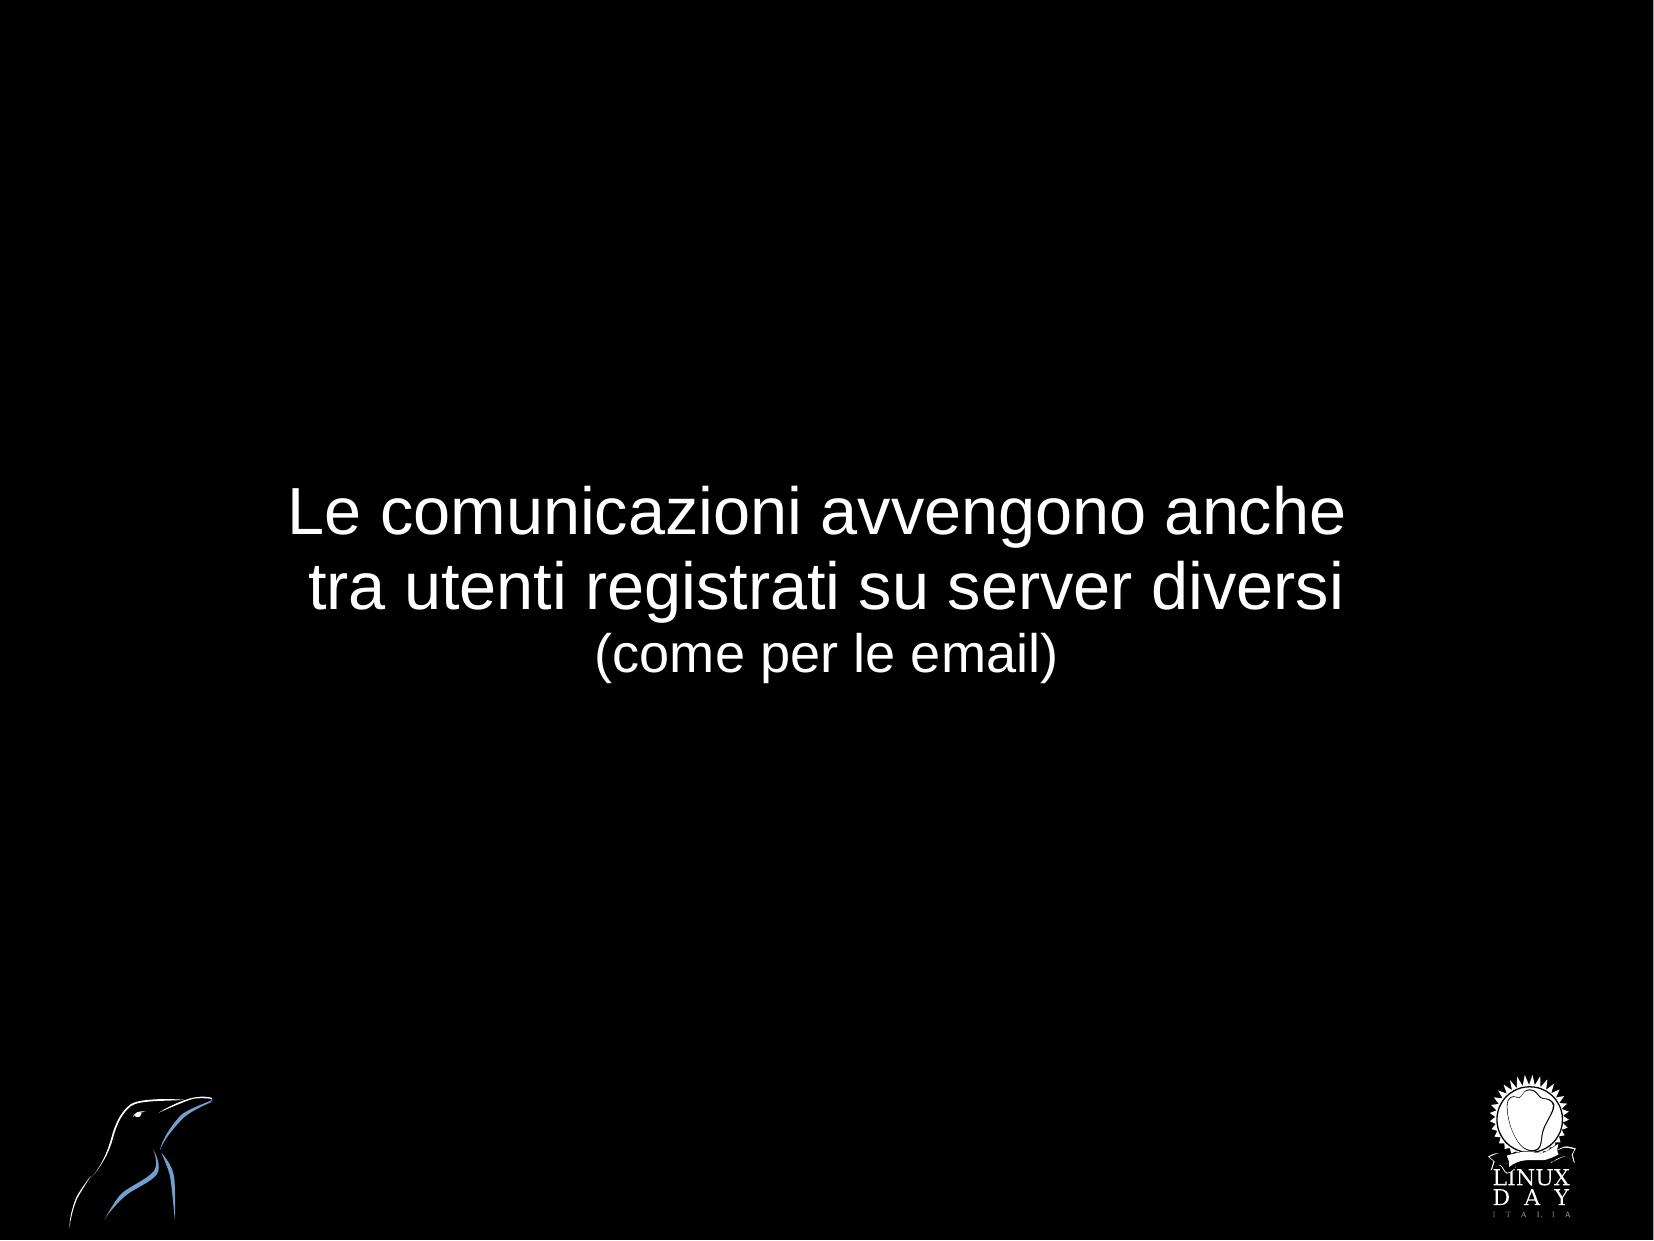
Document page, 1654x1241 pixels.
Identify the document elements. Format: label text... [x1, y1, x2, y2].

subtitle Le comunicazioni avvengono anche tra utenti registrati su server diversi (come per le email) [82, 49, 1571, 1109]
